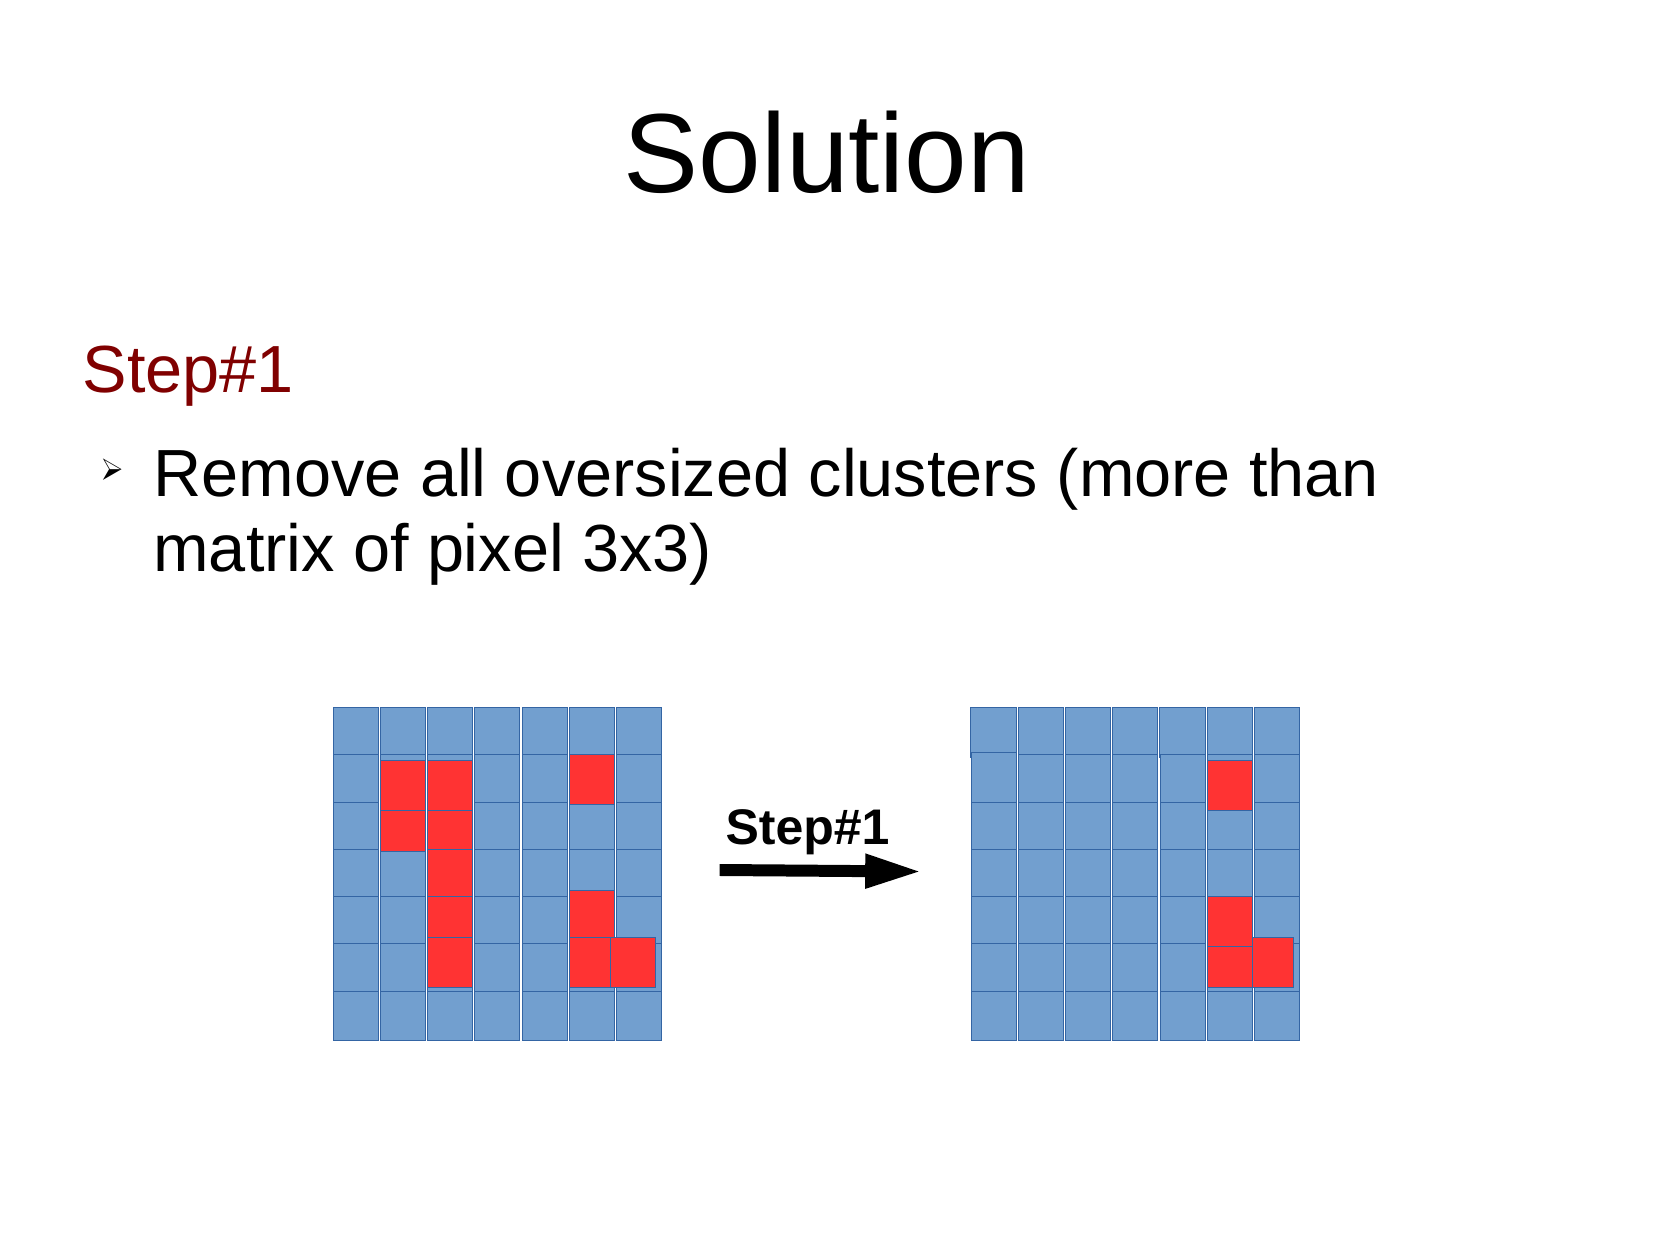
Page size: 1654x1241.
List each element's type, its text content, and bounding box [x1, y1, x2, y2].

title Solution [82, 49, 1571, 257]
list Step#1 Remove all oversized clusters (more than matrix of pixel 3x3) [82, 331, 1571, 1051]
text_box [333, 707, 379, 1041]
text_box [1018, 707, 1064, 1041]
text_box [970, 707, 1017, 1041]
text_box [427, 707, 473, 1041]
text_box [1207, 707, 1300, 1041]
text_box [1159, 707, 1206, 1041]
text_box [474, 707, 520, 1041]
text_box [569, 707, 662, 1041]
text_box [1112, 707, 1158, 1041]
text_box [380, 707, 426, 1041]
text_box Step#1 [710, 791, 905, 863]
text_box [522, 707, 568, 1041]
text_box [1065, 707, 1111, 1041]
